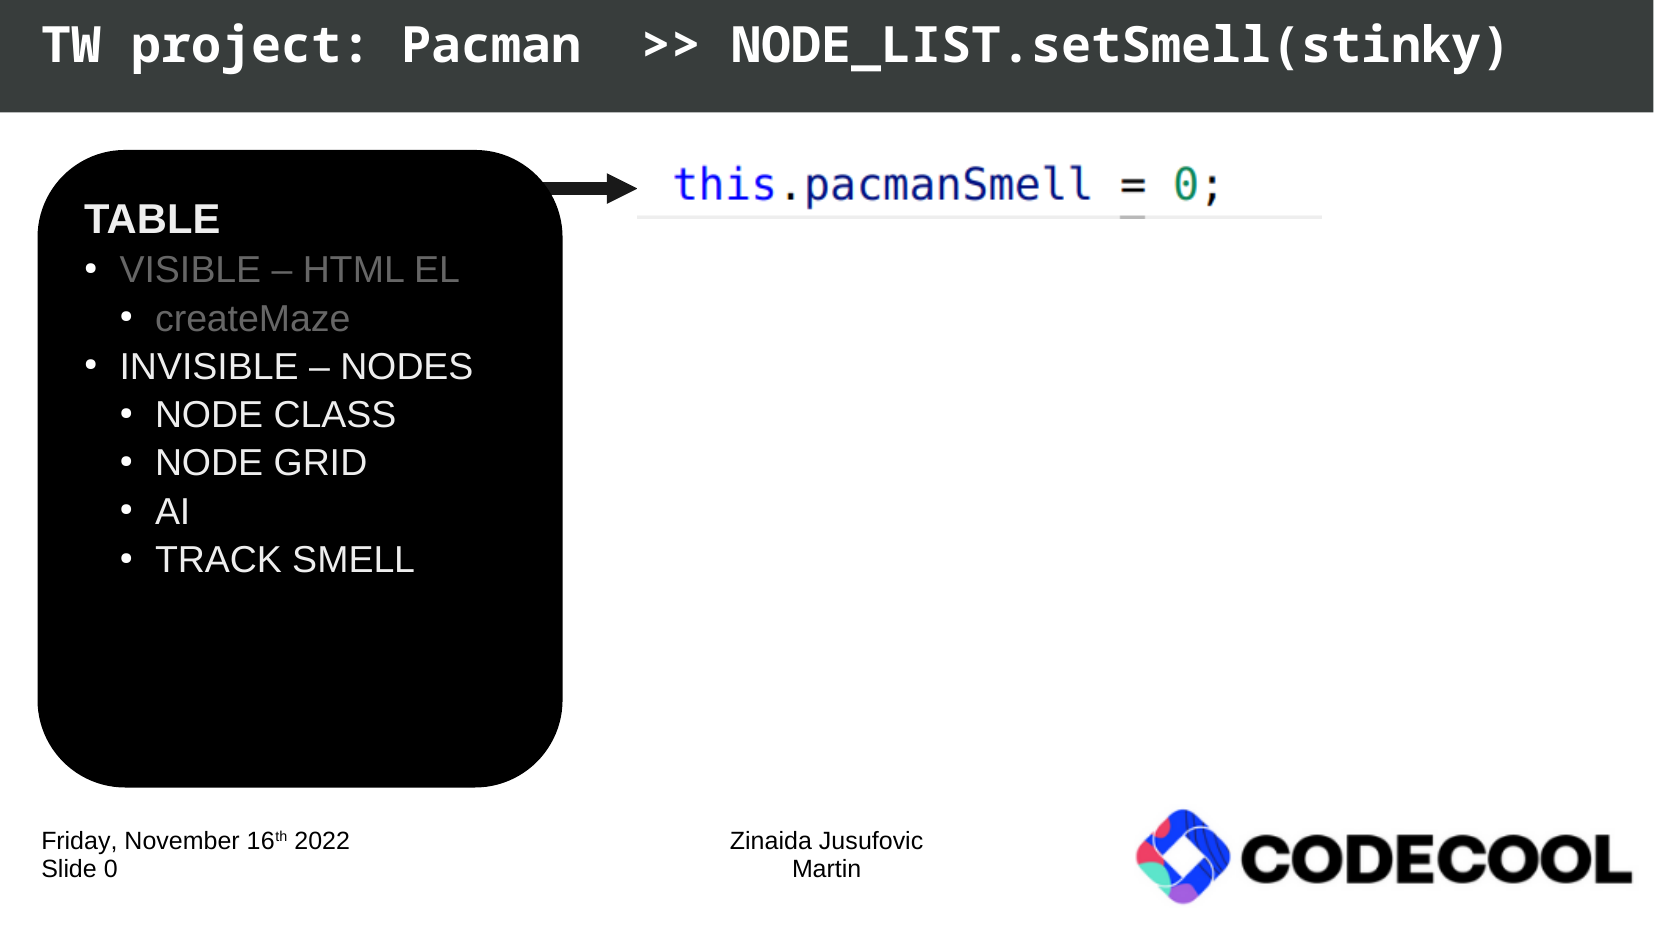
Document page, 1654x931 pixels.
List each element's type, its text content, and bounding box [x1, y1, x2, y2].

text_box Zinaida Jusufovic Martin [658, 820, 996, 889]
text_box Friday, November 16th 2022 Slide 0 [41, 820, 449, 889]
picture [1134, 787, 1654, 931]
text_box [0, 0, 1654, 113]
title TW project: Pacman >> NODE_LIST.setSmell(stinky) [41, 21, 1602, 134]
picture [637, 149, 1322, 219]
text_box TABLE VISIBLE – HTML EL createMaze INVISIBLE – NODES NODE CLASS NODE GRID AI TRACK SMELL [37, 149, 563, 788]
